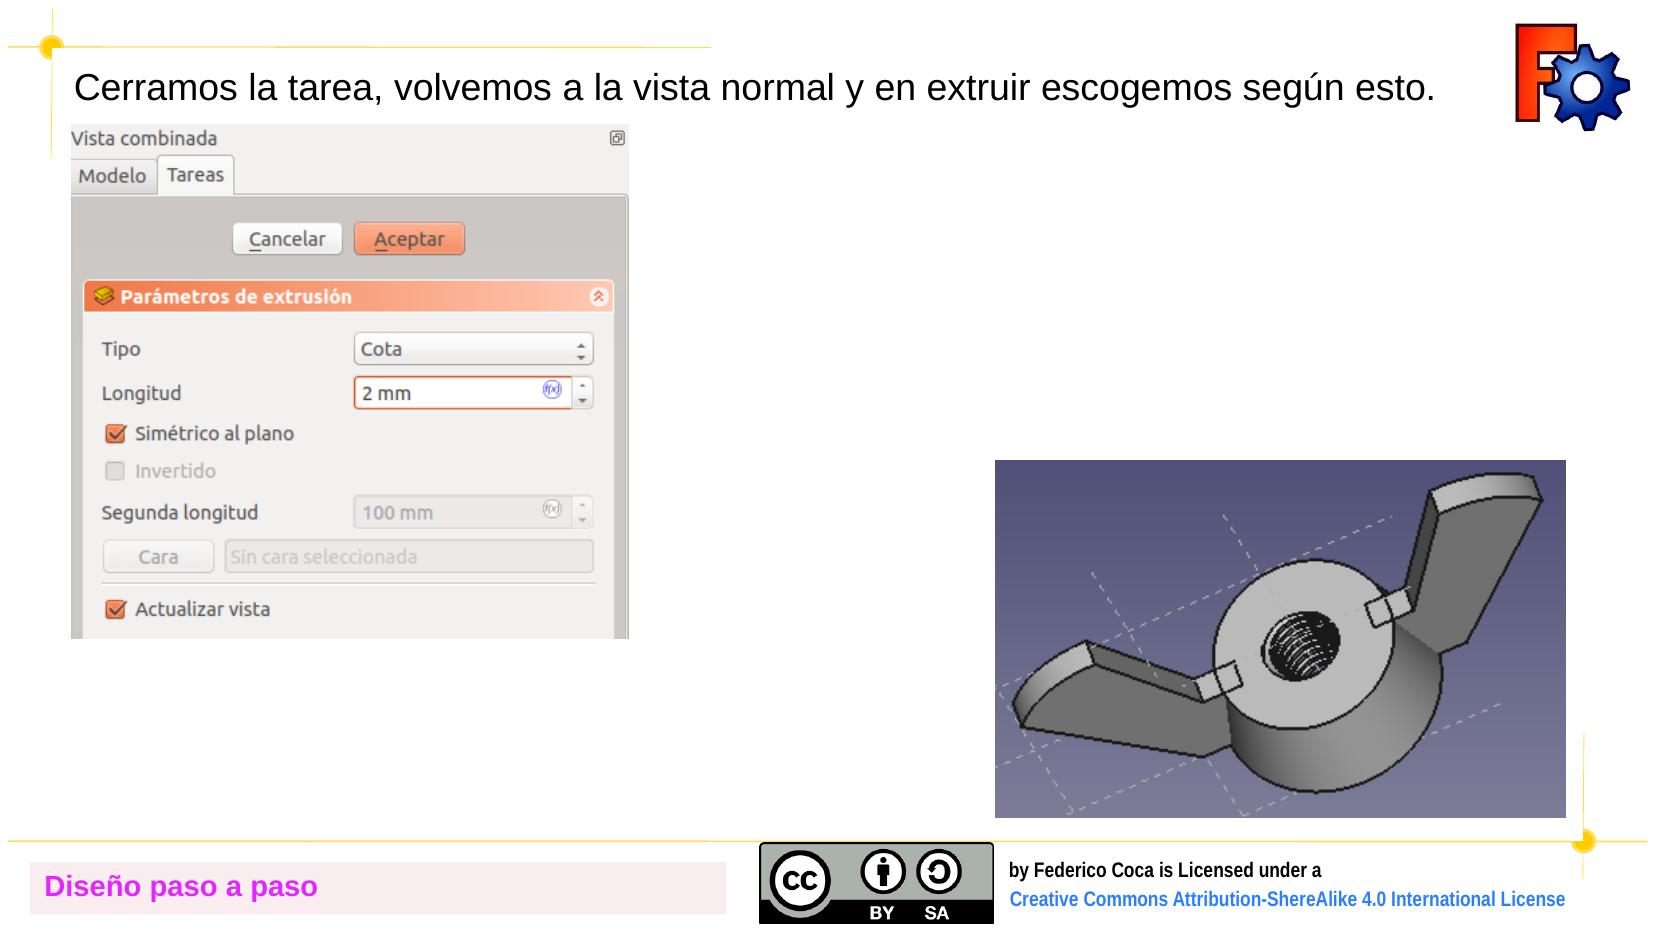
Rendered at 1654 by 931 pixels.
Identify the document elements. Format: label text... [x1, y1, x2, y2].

text_box Diseño paso a paso [29, 862, 727, 915]
picture [1509, 13, 1638, 142]
picture [71, 124, 629, 639]
text_box Cerramos la tarea, volvemos a la vista normal y en extruir escogemos según esto. [59, 59, 1489, 158]
picture [995, 460, 1566, 818]
